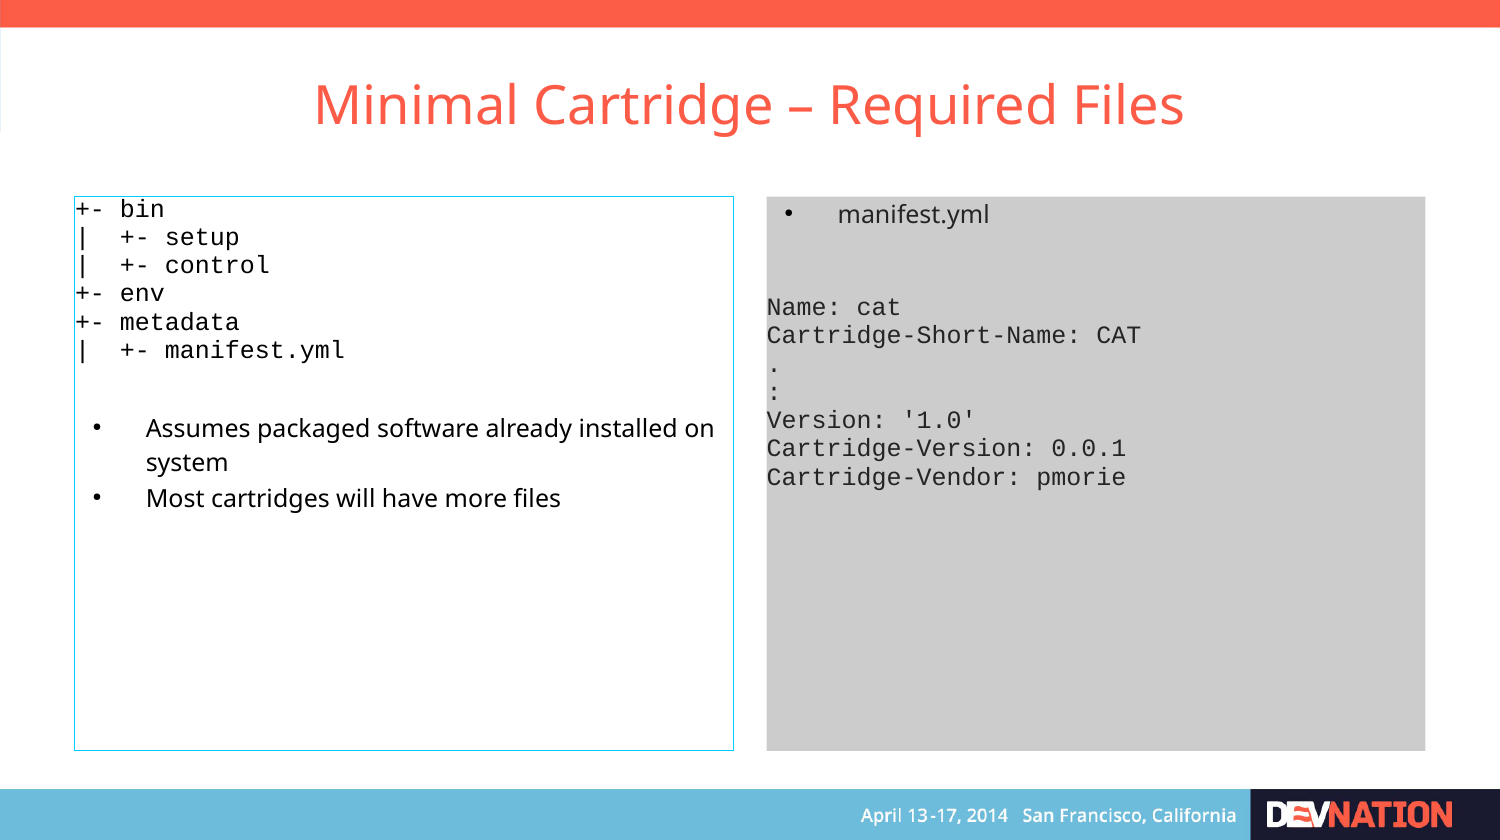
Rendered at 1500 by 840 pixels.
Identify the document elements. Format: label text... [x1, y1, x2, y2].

title Minimal Cartridge – Required Files [74, 33, 1425, 174]
list +- bin | +- setup | +- control +- env +- metadata | +- manifest.yml Assumes packaged software already installed on system Most cartridges will have more files [74, 196, 734, 751]
picture [0, 0, 1500, 840]
list manifest.yml Name: cat Cartridge-Short-Name: CAT . : Version: '1.0' Cartridge-Version: 0.0.1 Cartridge-Vendor: pmorie [766, 196, 1426, 751]
